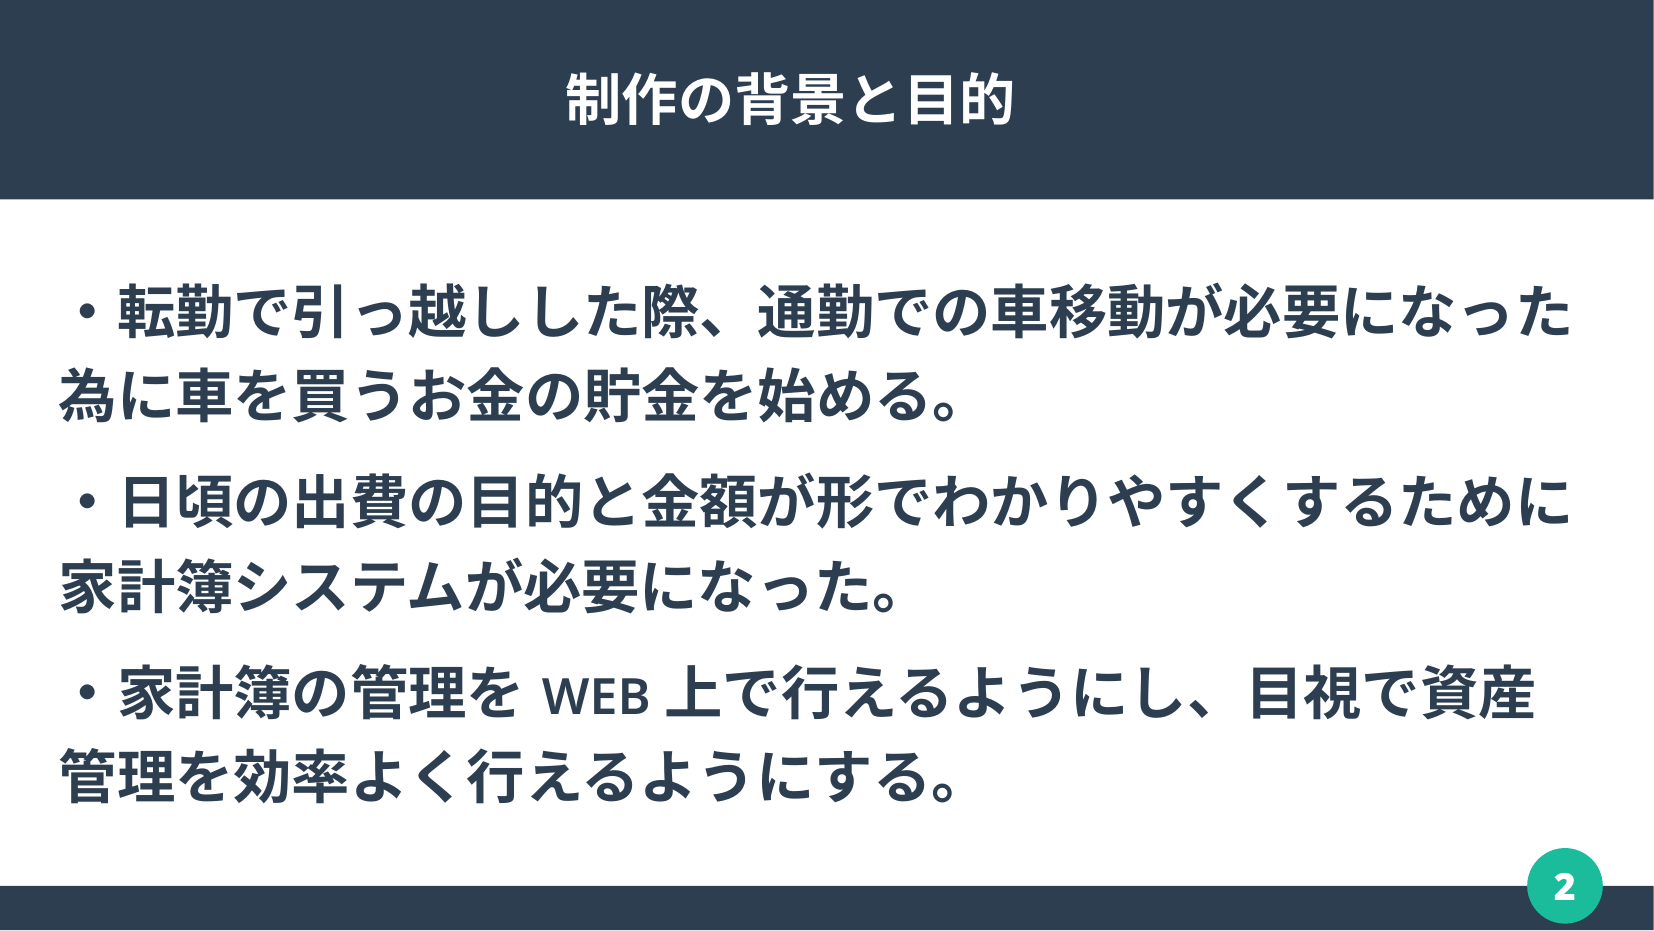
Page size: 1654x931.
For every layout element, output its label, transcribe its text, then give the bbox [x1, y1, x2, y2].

list ・転勤で引っ越しした際、通勤での車移動が必要になった為に車を買うお金の貯金を始める。 ・日頃の出費の目的と金額が形でわかりやすくするために家計簿システムが必要になった。 ・家計簿の管理をWEB上で行えるようにし、目視で資産管理を効率よく行えるようにする。 [59, 265, 1595, 886]
title 制作の背景と目的 [59, 37, 1595, 155]
